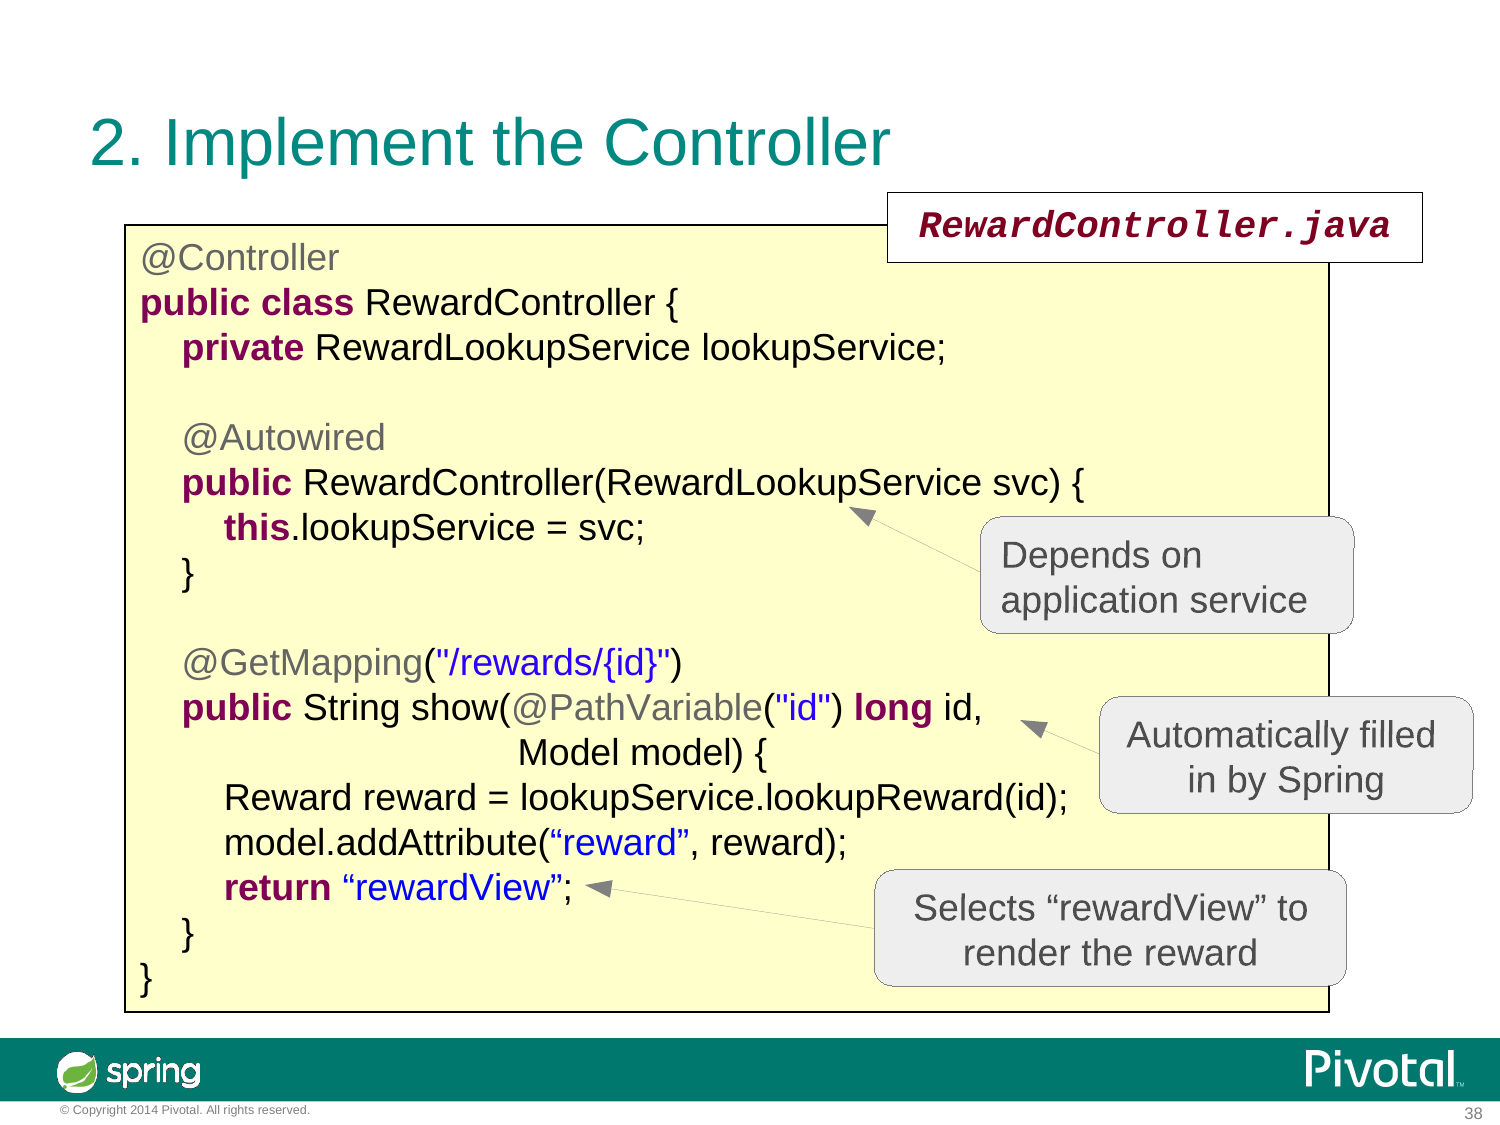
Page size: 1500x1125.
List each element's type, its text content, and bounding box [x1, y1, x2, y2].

text_box @Controller public class RewardController { private RewardLookupService lookupService; @Autowired public RewardController(RewardLookupService svc) { this.lookupService = svc; } @GetMapping("/rewards/{id}") public String show(@PathVariable("id") long id, Model model) { Reward reward = lookupService.lookupReward(id); model.addAttribute(“reward”, reward); return “rewardView”; } } [124, 233, 1329, 1013]
picture [32, 1041, 210, 1103]
text_box Selects “rewardView” to render the reward [874, 869, 1347, 987]
text_box RewardController.java [887, 192, 1423, 263]
picture [1306, 1050, 1464, 1087]
title 2. Implement the Controller [75, 45, 1426, 233]
text_box Depends on application service [980, 516, 1355, 634]
text_box Automatically filled in by Spring [1099, 696, 1474, 814]
